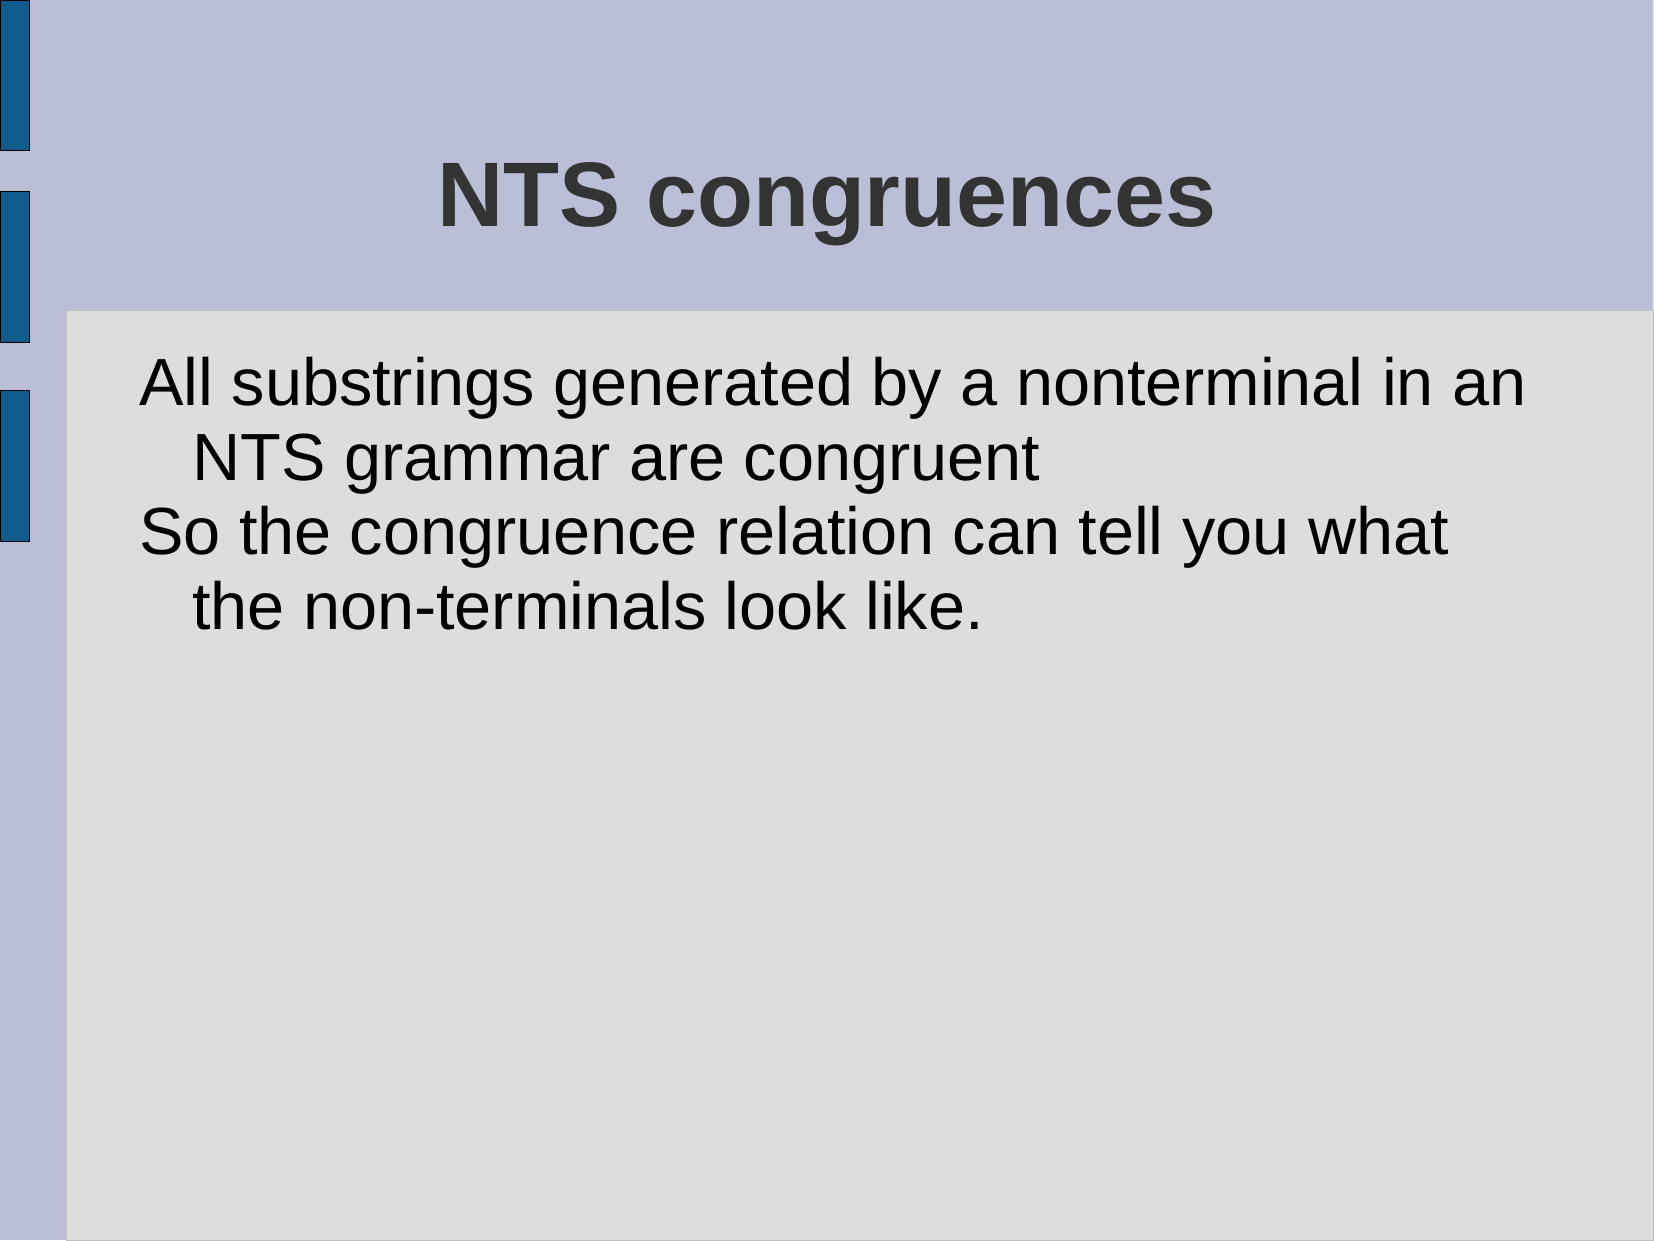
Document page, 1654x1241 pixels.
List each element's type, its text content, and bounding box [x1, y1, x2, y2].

title NTS congruences [121, 91, 1534, 299]
list All substrings generated by a nonterminal in an NTS grammar are congruent So the congruence relation can tell you what the non-terminals look like. [121, 344, 1534, 1127]
